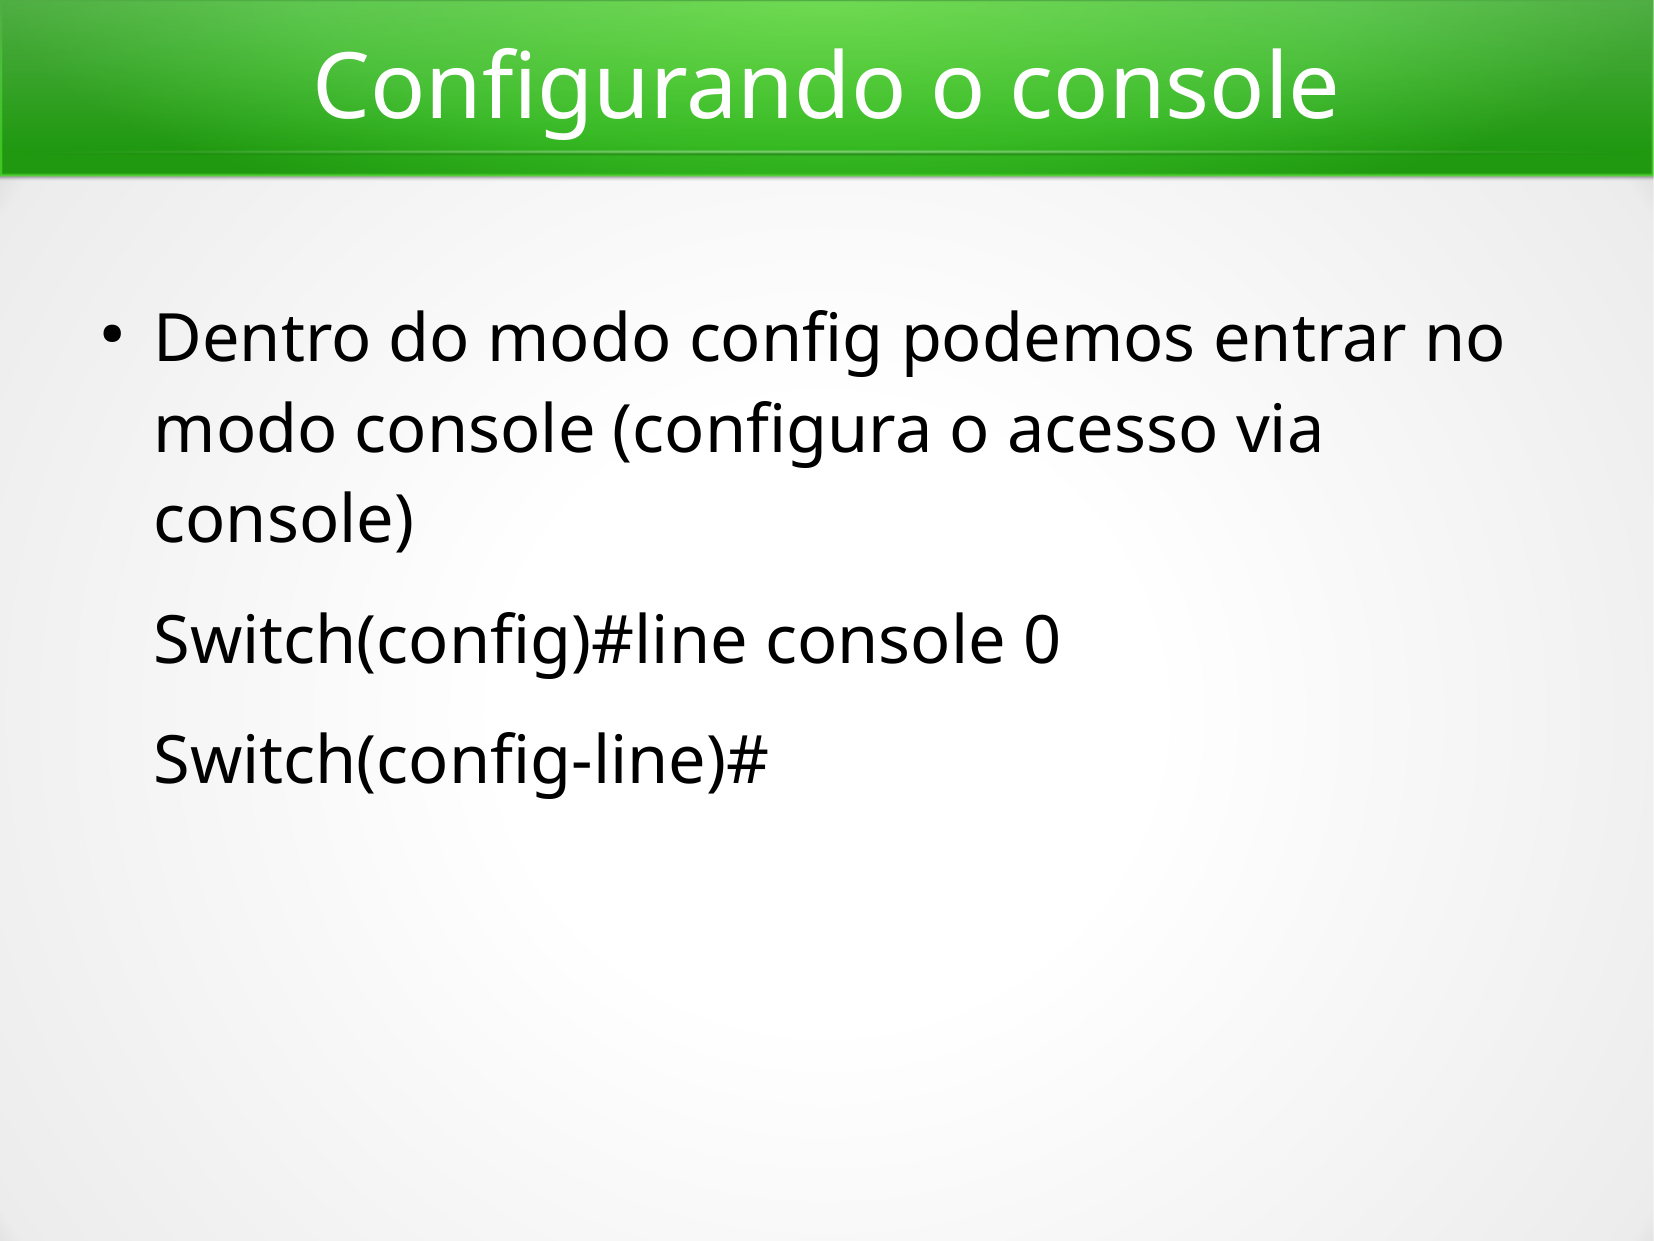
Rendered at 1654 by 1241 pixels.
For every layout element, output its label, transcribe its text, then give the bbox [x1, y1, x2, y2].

picture [0, 0, 1654, 1241]
title Configurando o console [82, 11, 1571, 154]
list Dentro do modo config podemos entrar no modo console (configura o acesso via console) Switch(config)#line console 0 Switch(config-line)# [82, 290, 1571, 1010]
